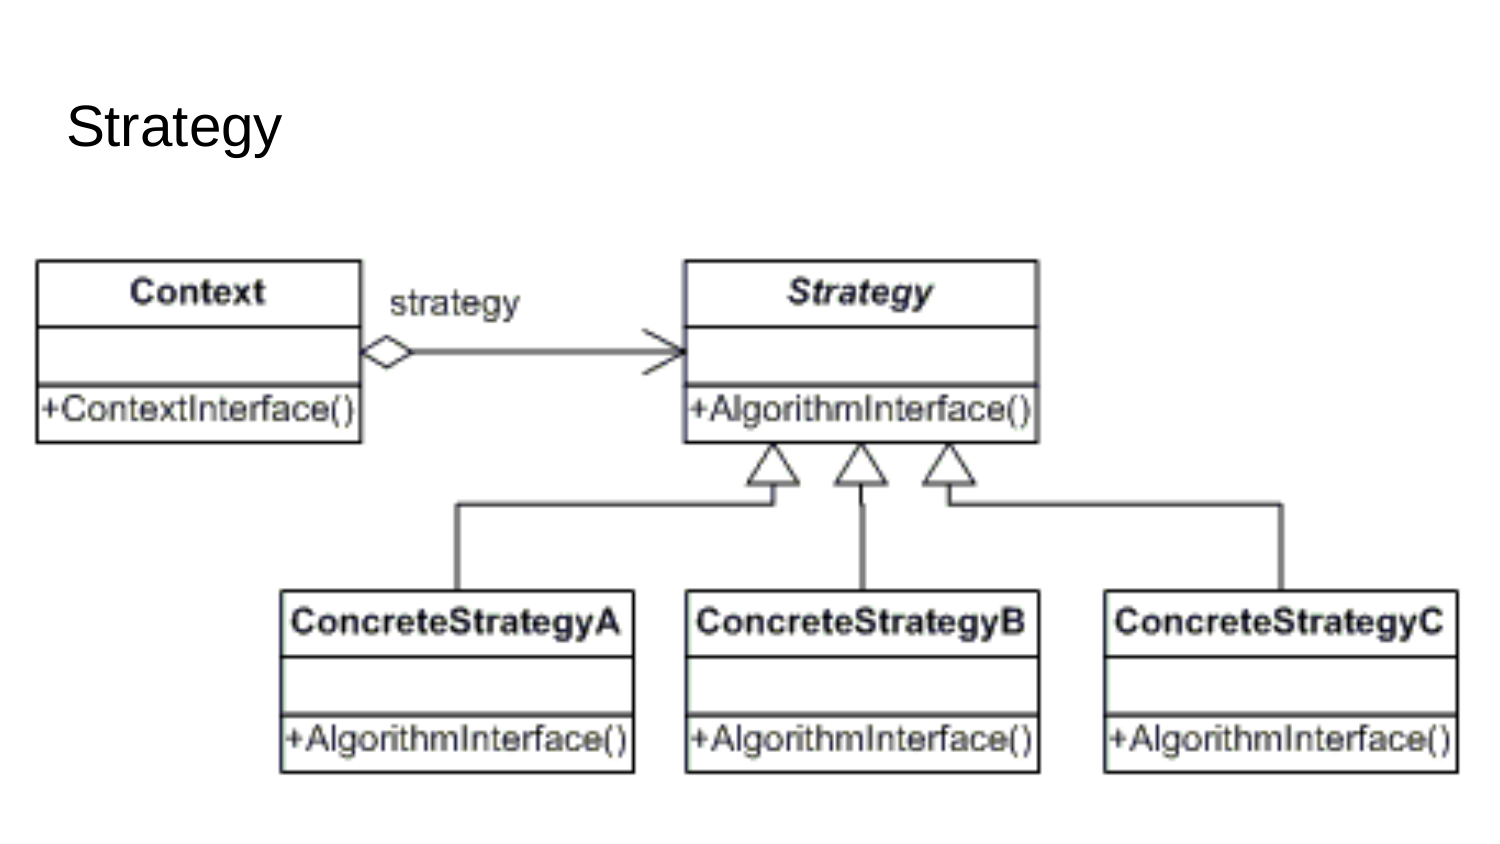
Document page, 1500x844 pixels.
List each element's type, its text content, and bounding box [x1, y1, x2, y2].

picture [30, 244, 1470, 785]
title Strategy [51, 72, 1449, 167]
